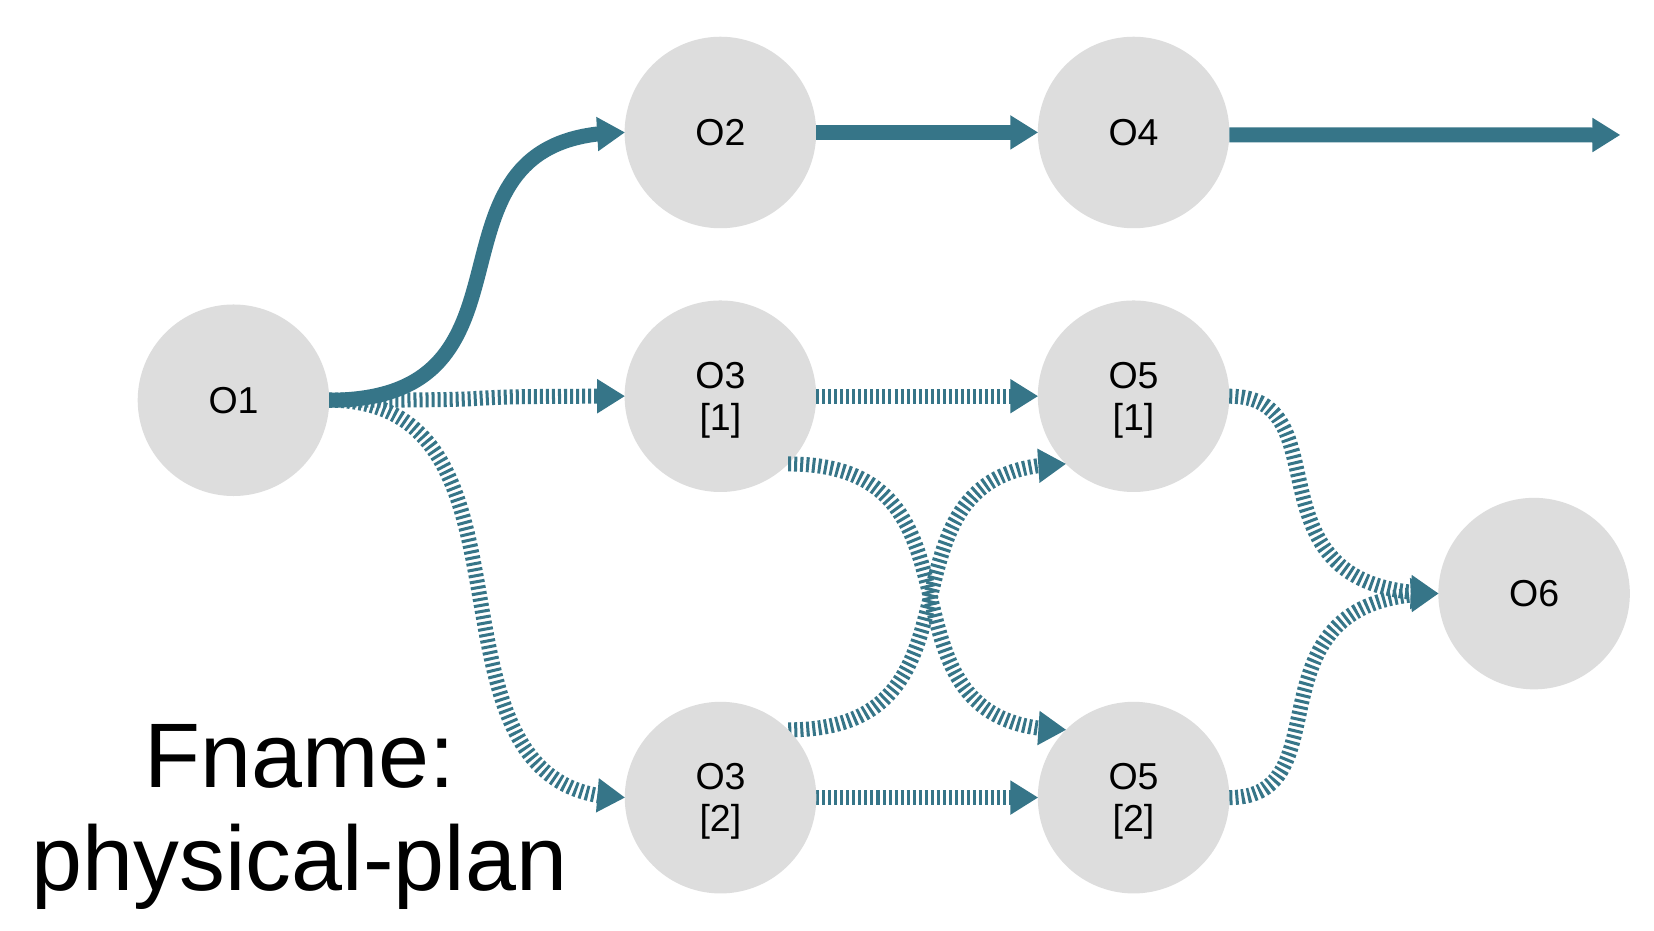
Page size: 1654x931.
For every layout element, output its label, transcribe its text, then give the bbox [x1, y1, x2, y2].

text_box O5 [1] [1037, 300, 1230, 492]
text_box O1 [137, 304, 329, 497]
text_box O4 [1037, 36, 1230, 229]
title Fname: physical-plan [14, 704, 585, 910]
text_box O6 [1438, 497, 1630, 690]
text_box O5 [2] [1037, 701, 1230, 894]
text_box O3 [1] [624, 300, 816, 492]
text_box O3 [2] [624, 701, 817, 894]
text_box O2 [624, 36, 816, 229]
